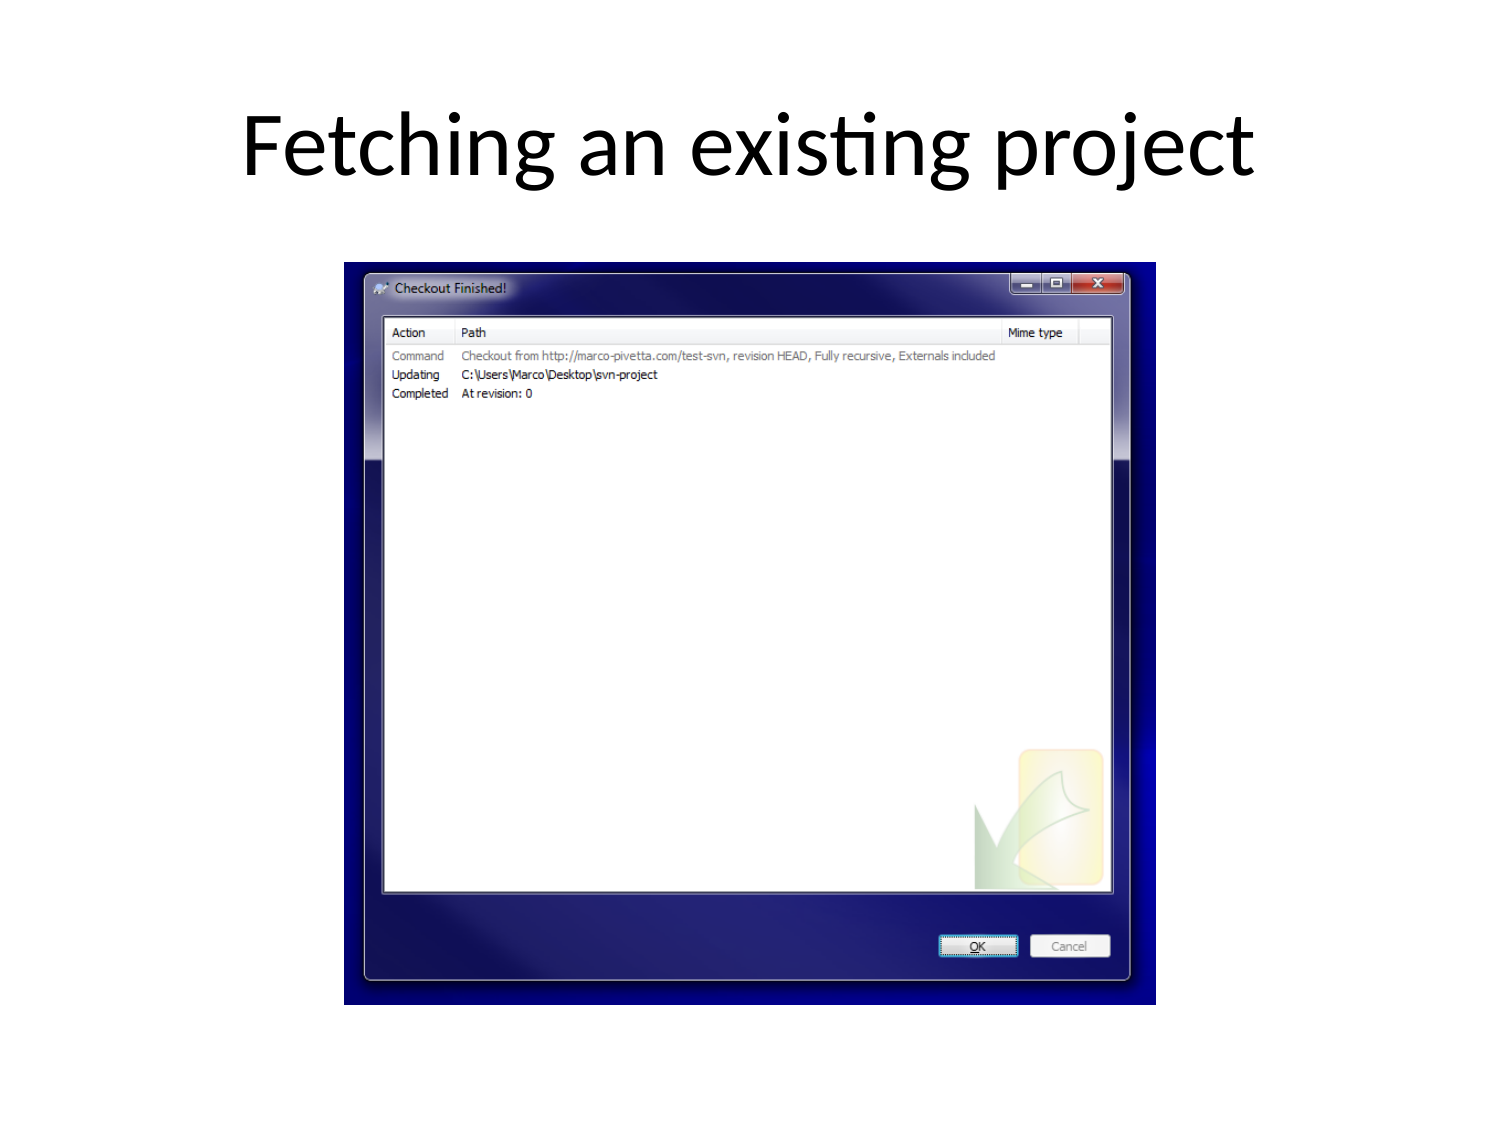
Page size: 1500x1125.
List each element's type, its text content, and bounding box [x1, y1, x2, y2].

picture [344, 262, 1156, 1005]
title Fetching an existing project [75, 45, 1426, 233]
